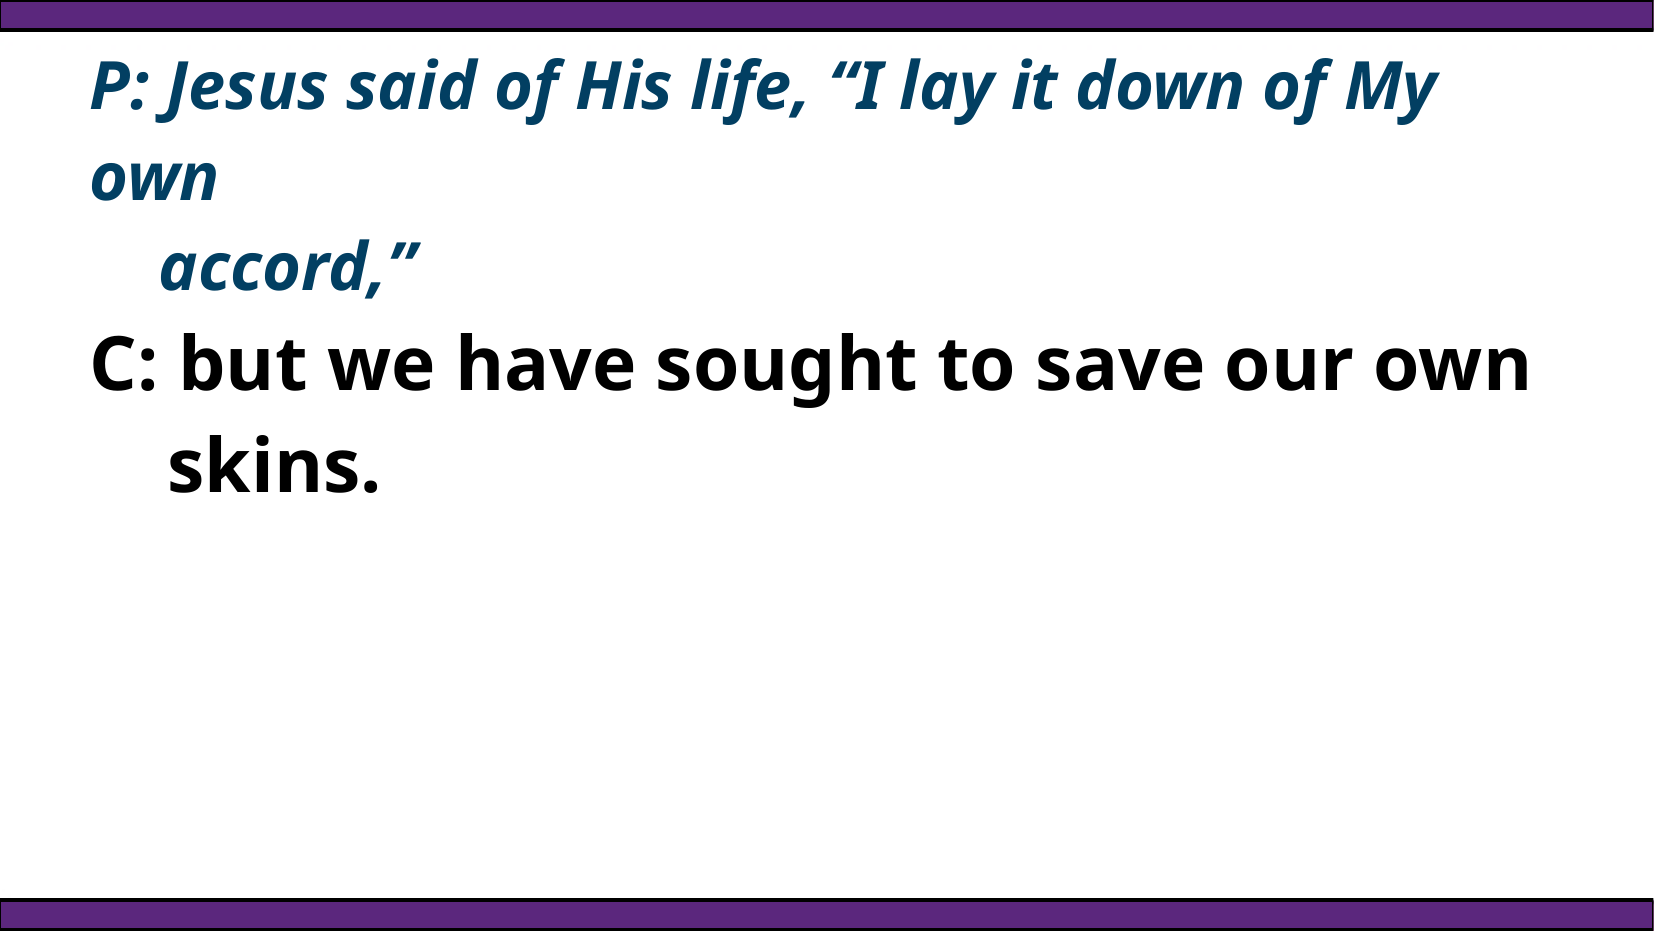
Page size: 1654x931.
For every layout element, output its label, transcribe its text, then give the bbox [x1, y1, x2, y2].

text_box [0, 900, 1654, 931]
text_box P: Jesus said of His life, “I lay it down of My own accord,” C: but we have sought to save our own skins. [75, 30, 1591, 423]
text_box [0, 0, 1654, 31]
picture [0, 31, 1654, 900]
